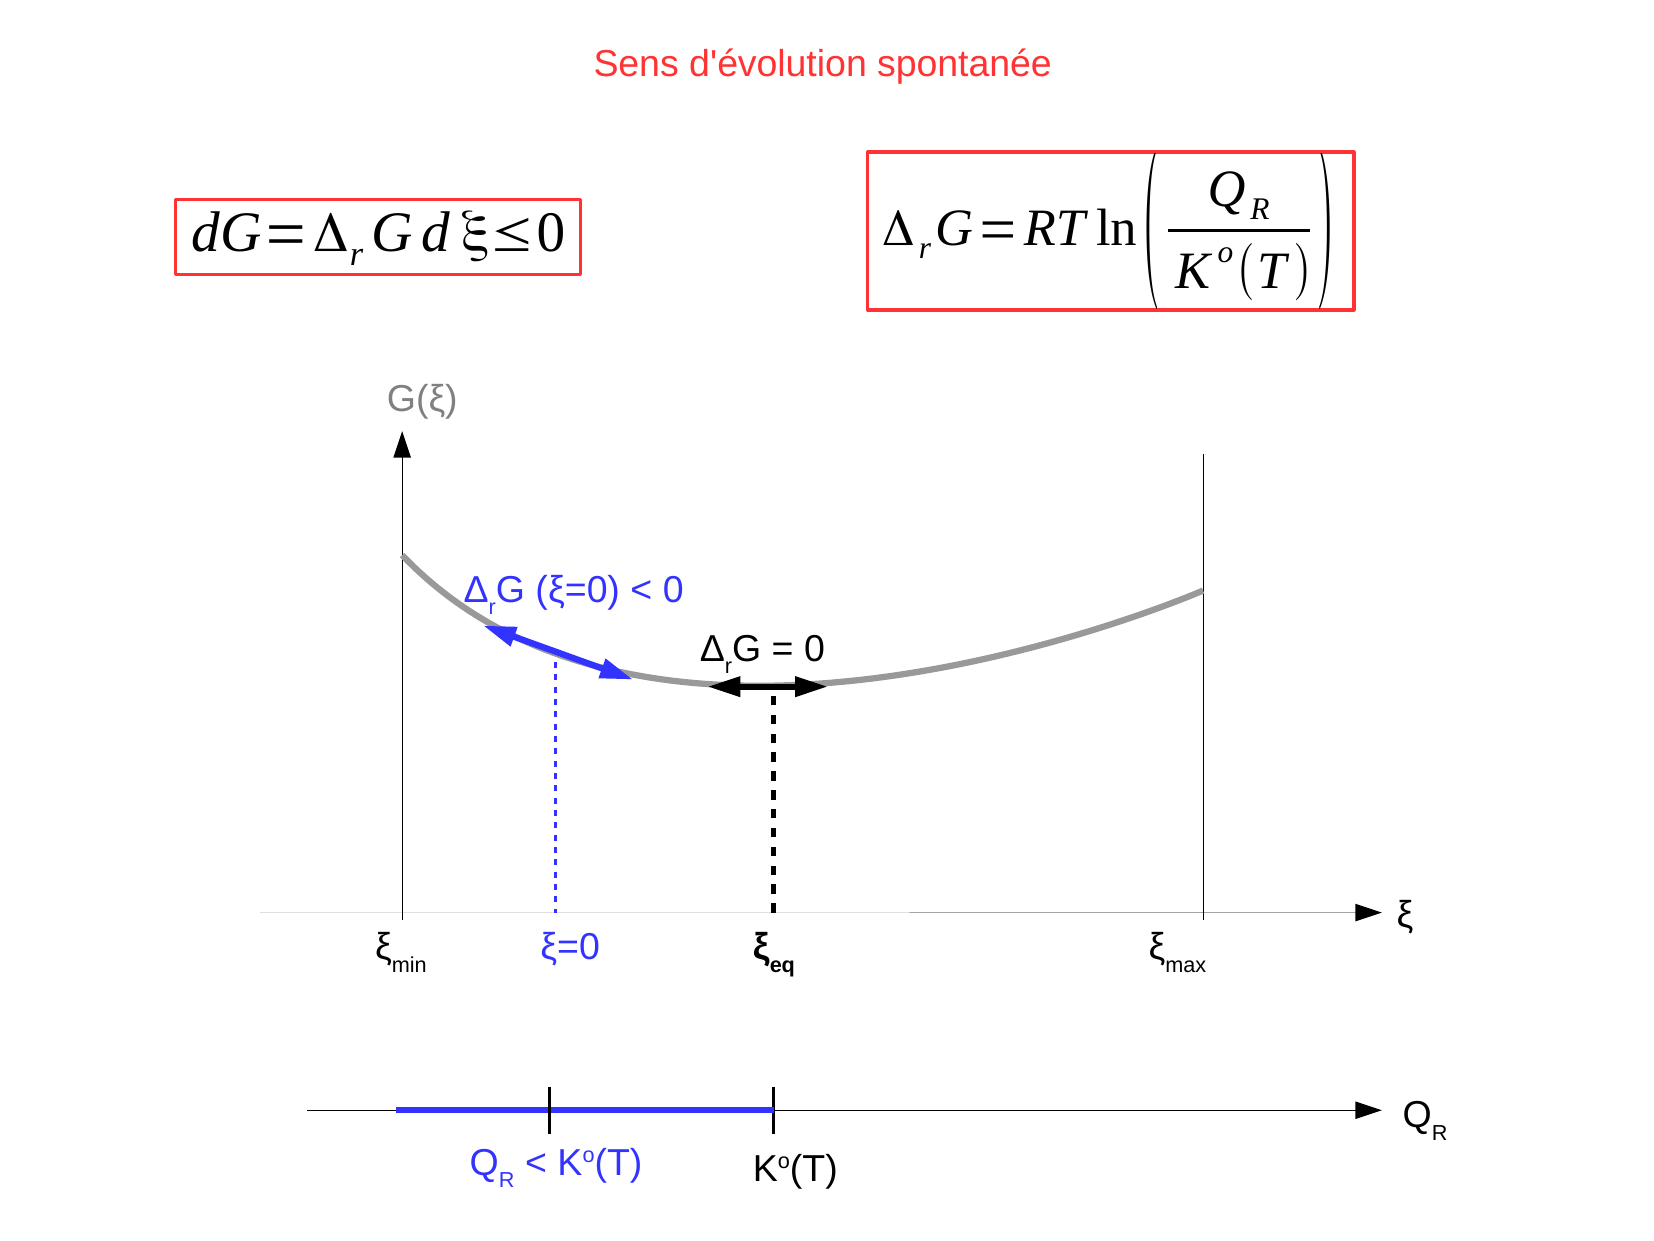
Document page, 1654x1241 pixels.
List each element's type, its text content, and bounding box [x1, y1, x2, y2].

chart [869, 153, 1353, 309]
text_box ΔrG = 0 [685, 620, 863, 682]
text_box G(ξ) [372, 369, 491, 427]
text_box ξ=0 [525, 918, 621, 999]
text_box Sens d'évolution spontanée [578, 35, 1081, 95]
text_box ξ [1381, 885, 1441, 943]
text_box ΔrG (ξ=0) < 0 [448, 561, 709, 627]
text_box QR [1387, 1086, 1530, 1153]
text_box Ko(T) [738, 1139, 857, 1197]
text_box ξeq [738, 918, 815, 999]
text_box ξmin [360, 918, 455, 999]
text_box ξmax [1133, 918, 1268, 999]
chart [177, 200, 579, 273]
text_box QR < Ko(T) [454, 1133, 674, 1200]
